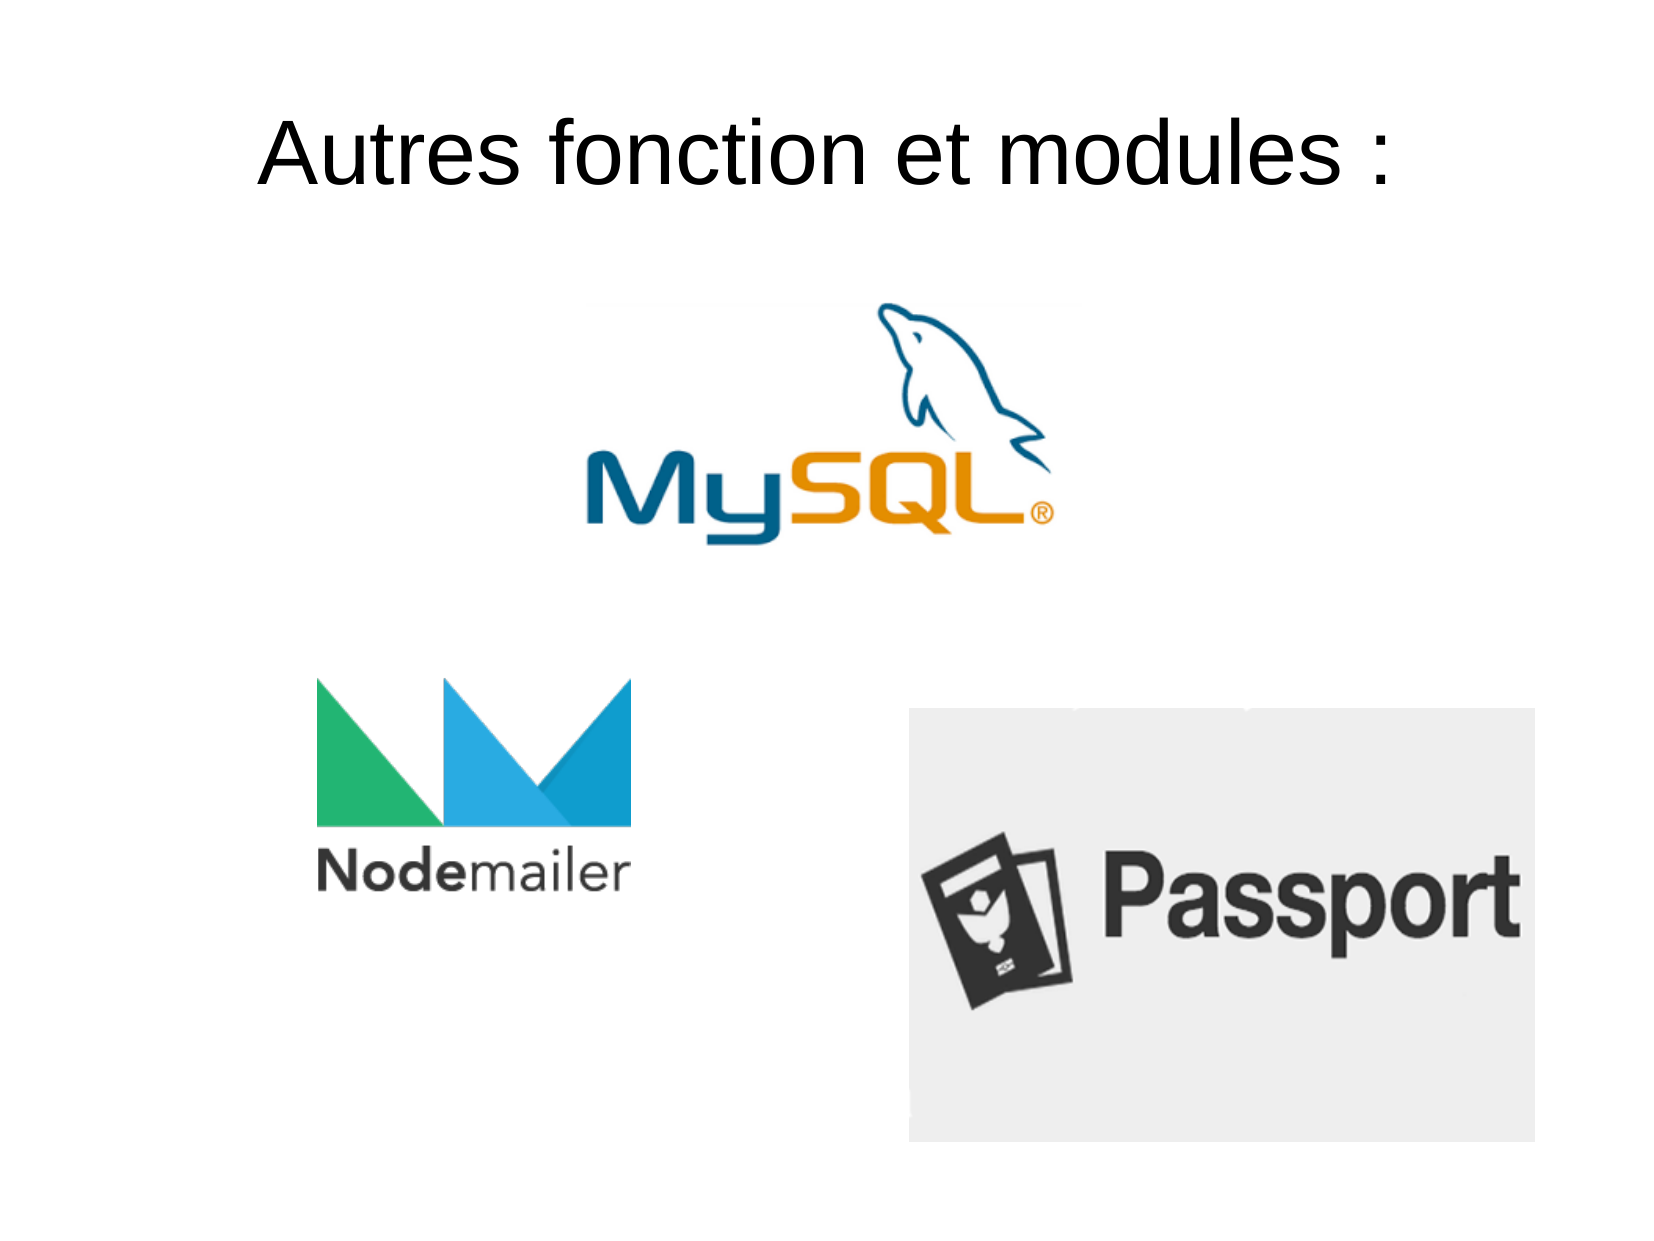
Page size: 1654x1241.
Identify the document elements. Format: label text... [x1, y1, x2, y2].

title Autres fonction et modules : [82, 49, 1571, 257]
picture [578, 302, 1082, 549]
picture [317, 630, 631, 943]
picture [909, 708, 1535, 1142]
